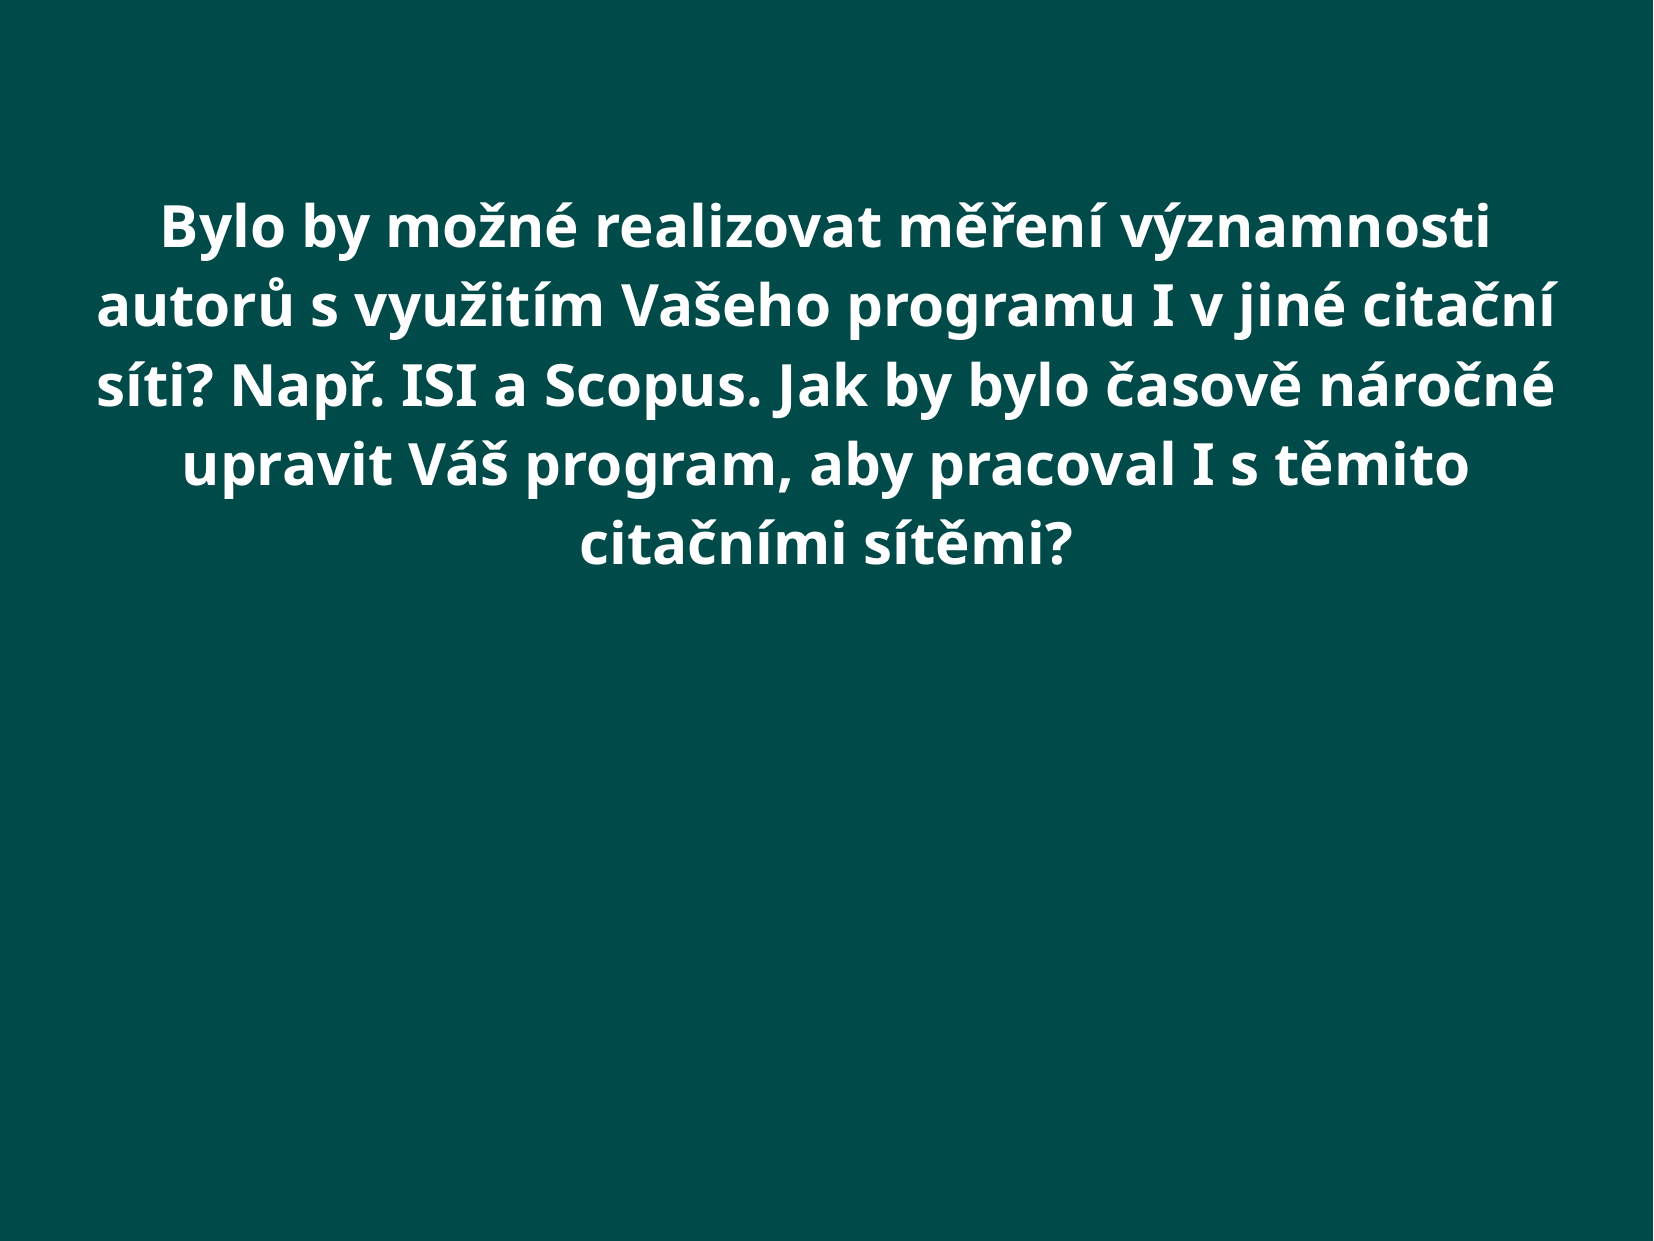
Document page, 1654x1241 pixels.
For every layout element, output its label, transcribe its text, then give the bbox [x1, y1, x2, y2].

title Bylo by možné realizovat měření významnosti autorů s využitím Vašeho programu I v jiné citační síti? Např. ISI a Scopus. Jak by bylo časově náročné upravit Váš program, aby pracoval I s těmito citačními sítěmi? [90, 211, 1563, 556]
